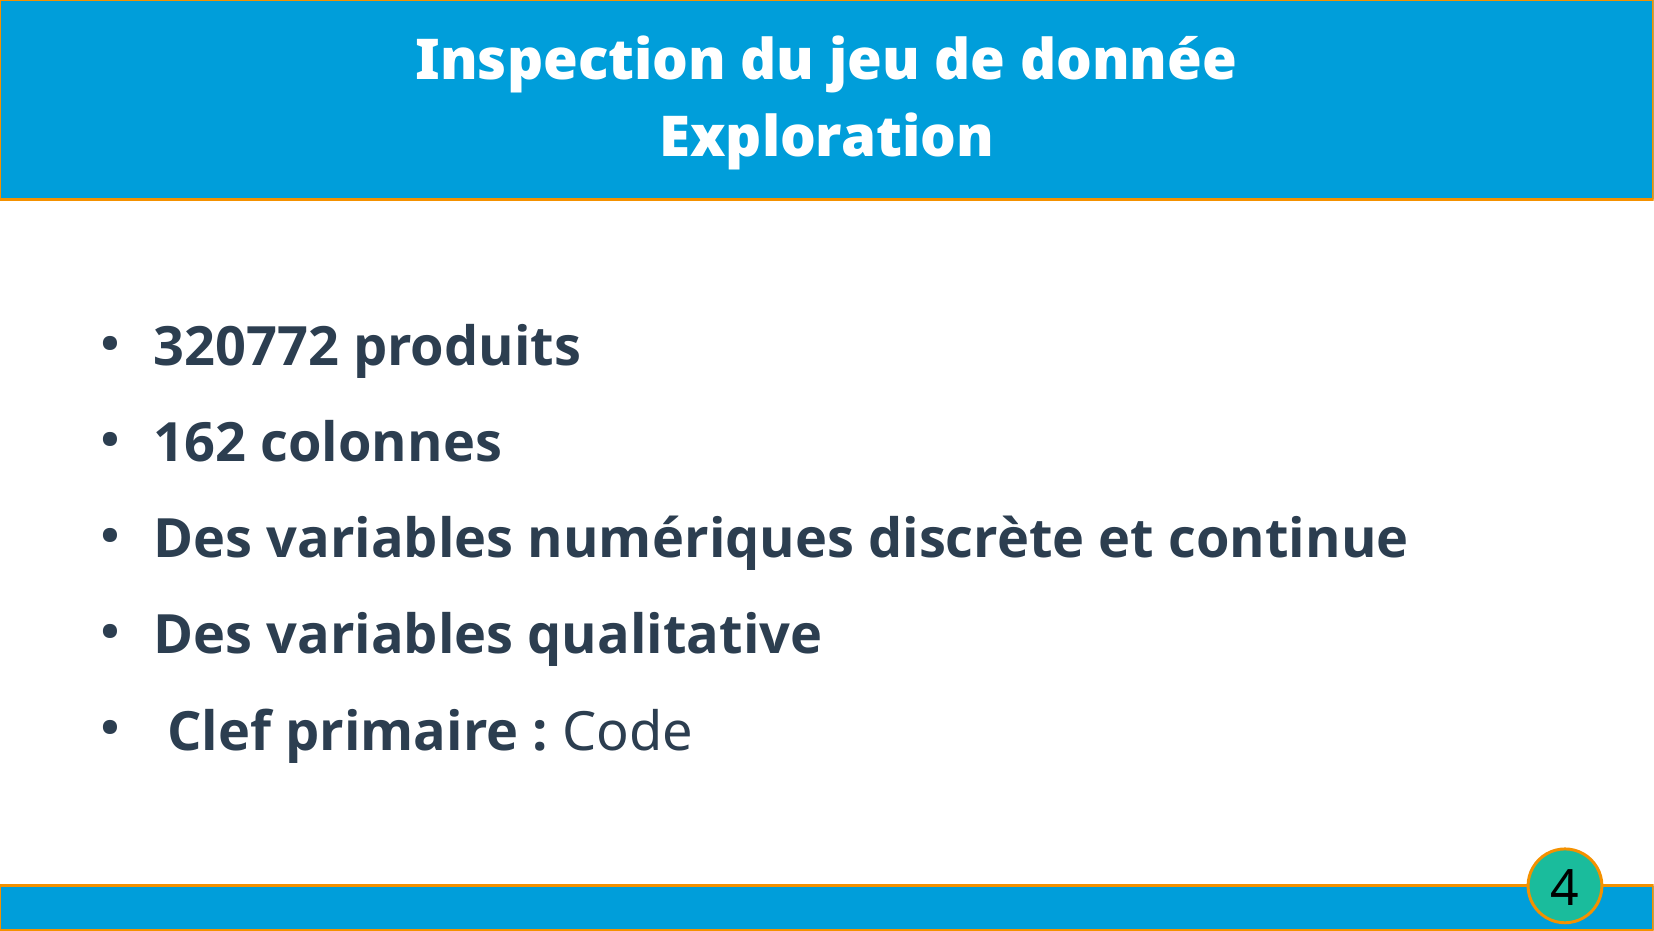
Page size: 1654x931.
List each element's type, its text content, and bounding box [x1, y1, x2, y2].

title Inspection du jeu de donnée Exploration [59, 37, 1595, 155]
list 320772 produits 162 colonnes Des variables numériques discrète et continue Des variables qualitative Clef primaire : Code [82, 217, 1565, 827]
